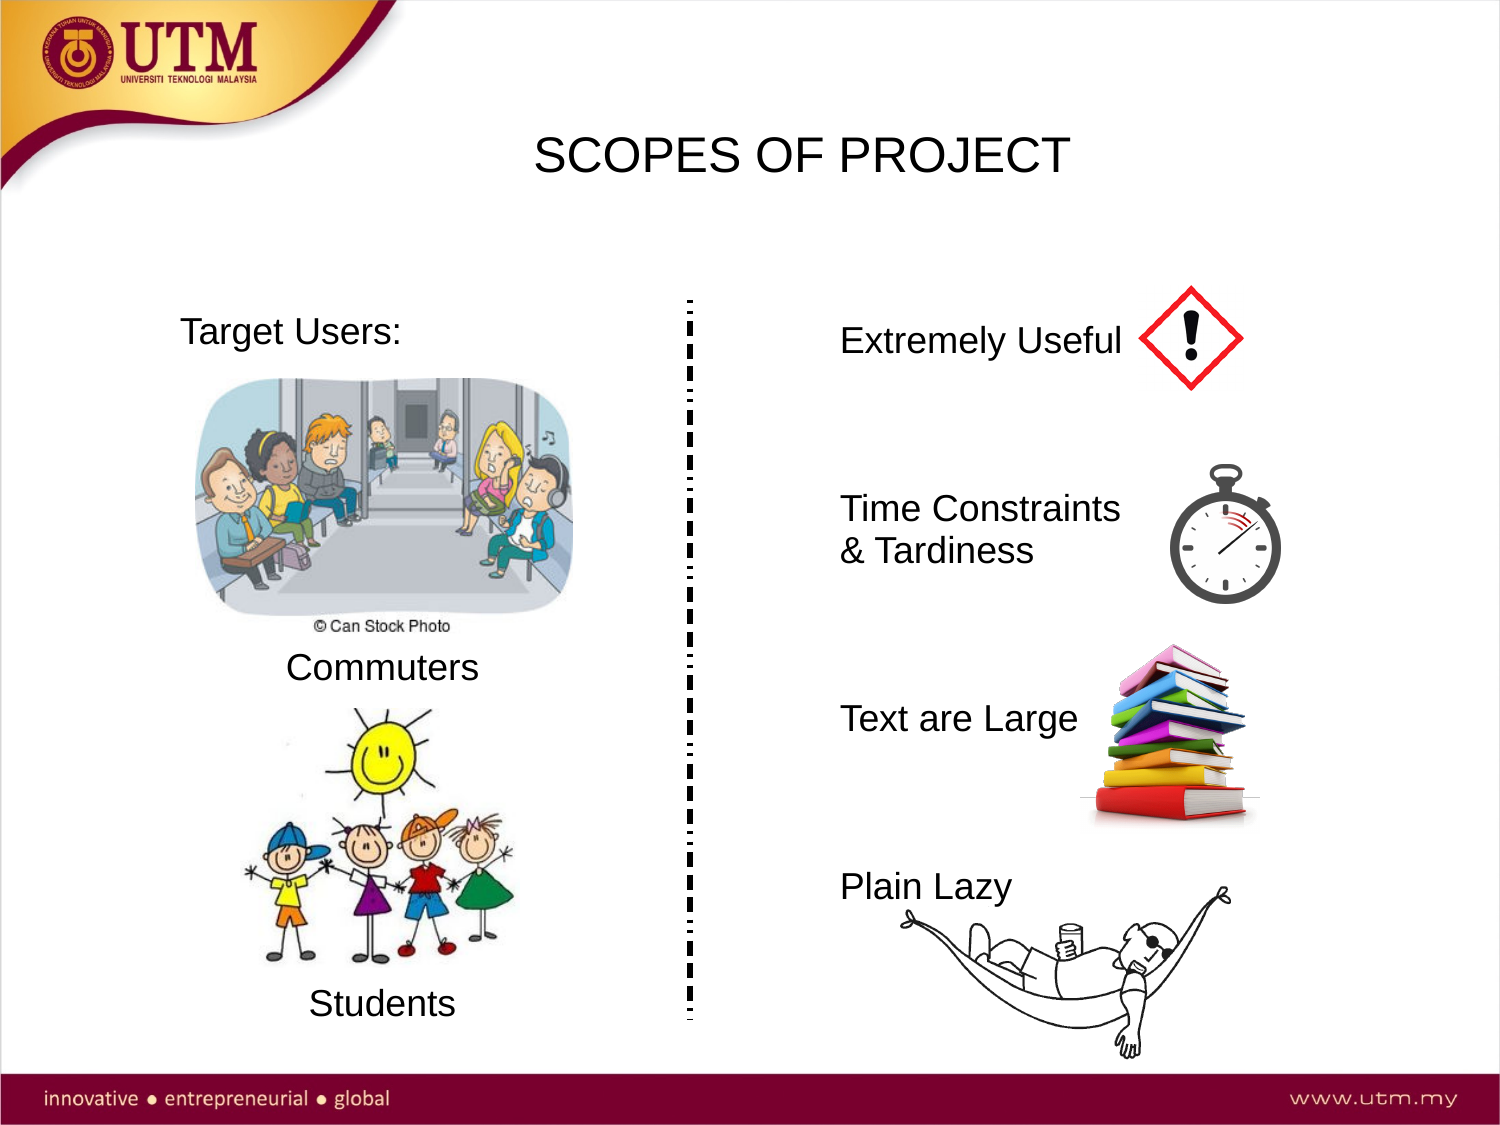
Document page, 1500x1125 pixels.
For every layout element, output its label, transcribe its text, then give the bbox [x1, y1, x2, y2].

text_box Target Users: Commuters Students [165, 303, 601, 1032]
picture [0, 0, 1500, 1125]
text_box SCOPES OF PROJECT [375, 120, 1231, 191]
text_box Extremely Useful Time Constraints & Tardiness Text are Large Plain Lazy [825, 312, 1366, 958]
